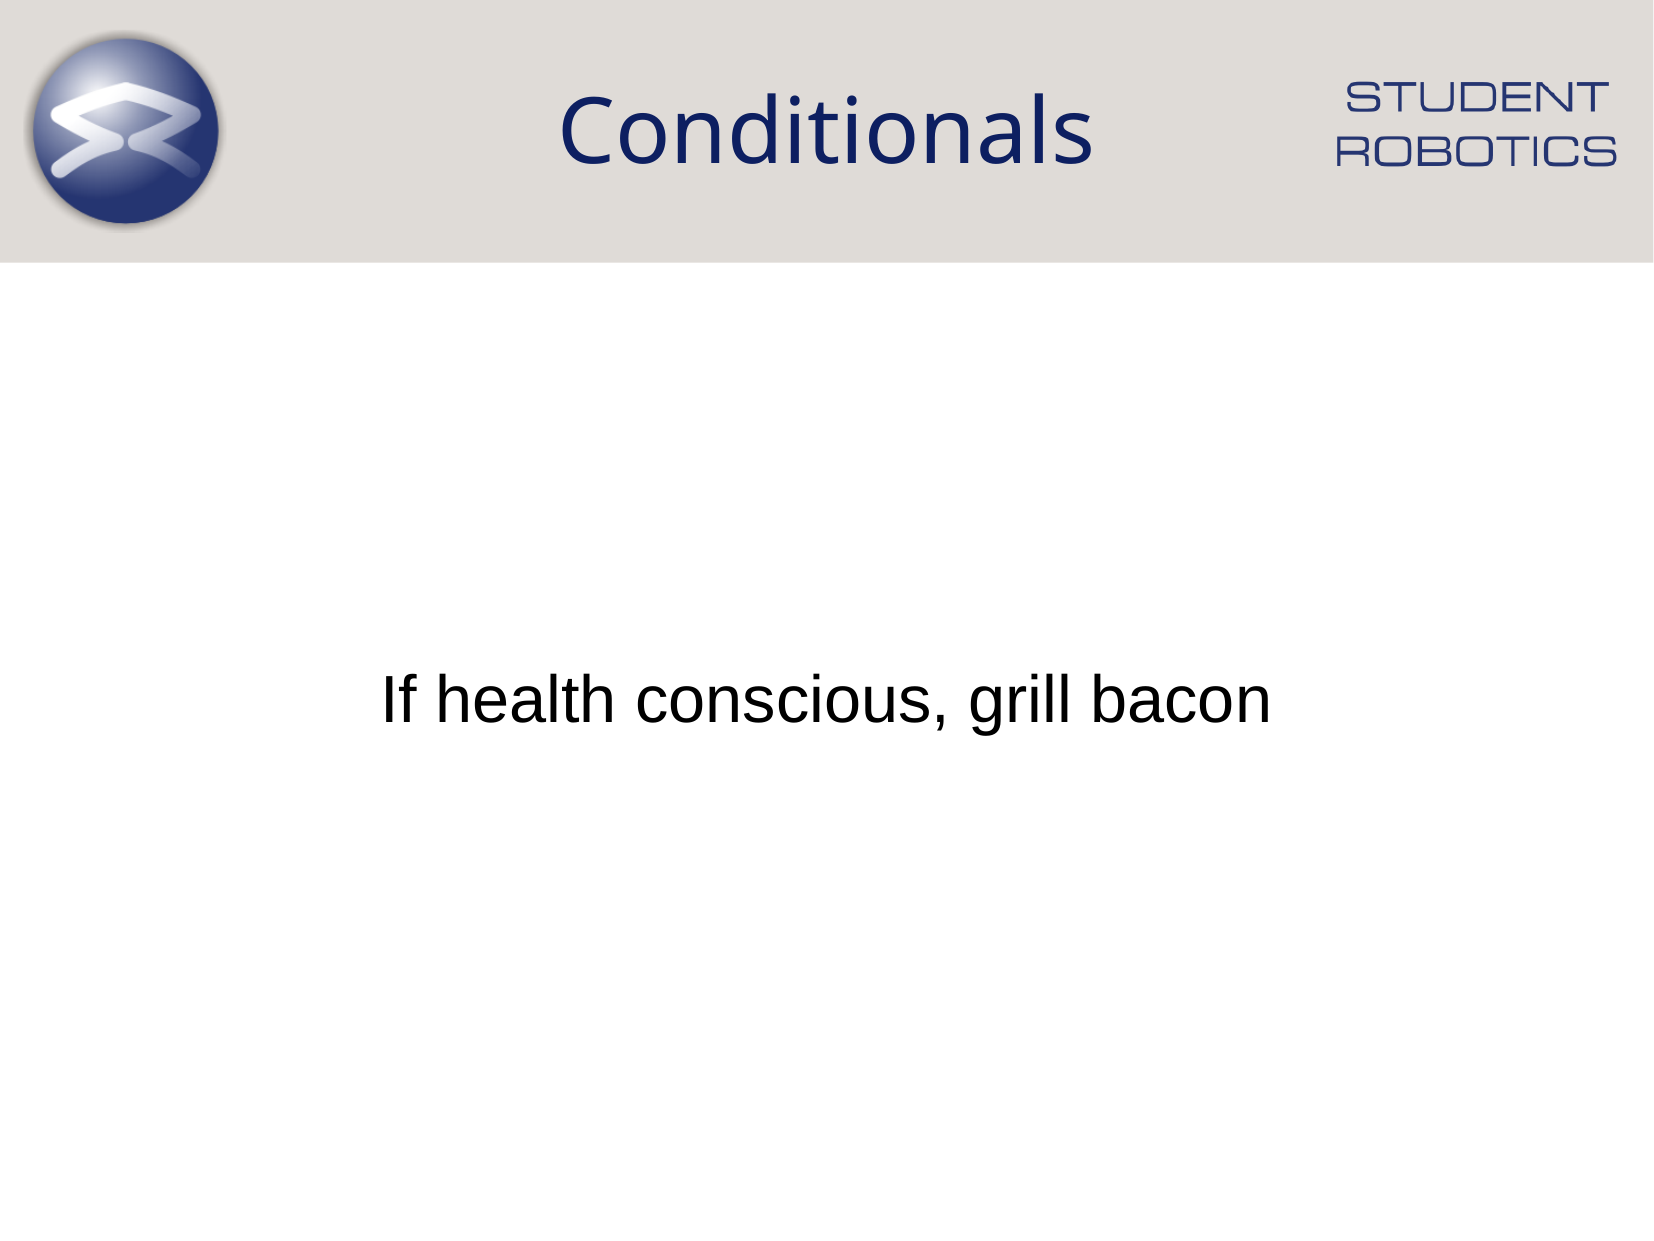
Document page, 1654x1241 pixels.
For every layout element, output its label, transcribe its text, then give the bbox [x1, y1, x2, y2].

picture [9, 19, 82, 245]
picture [1571, 68, 1633, 174]
title Conditionals [82, 7, 1571, 250]
subtitle If health conscious, grill bacon [82, 297, 1571, 1102]
